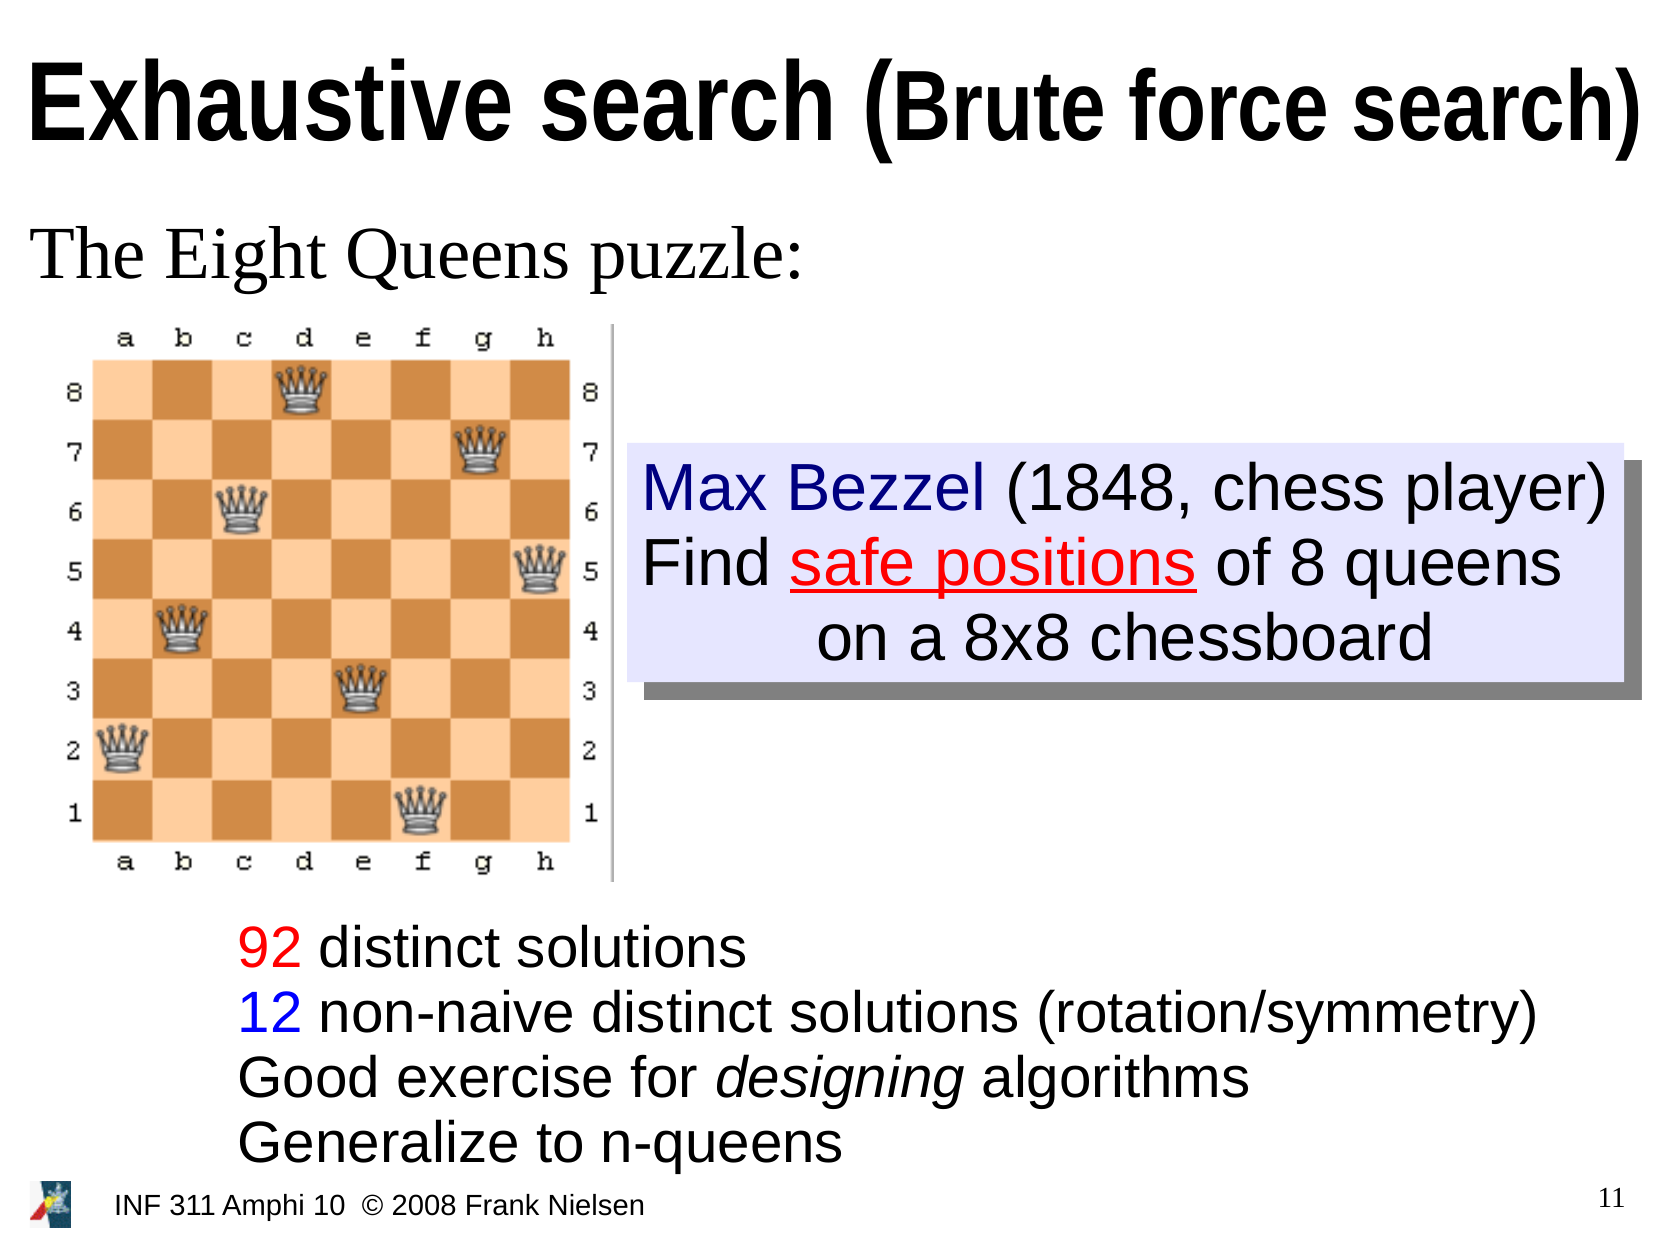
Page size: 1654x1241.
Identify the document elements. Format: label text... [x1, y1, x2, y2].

text_box 92 distinct solutions 12 non-naive distinct solutions (rotation/symmetry) Good exercise for designing algorithms Generalize to n-queens [206, 907, 1577, 1182]
picture [29, 1181, 71, 1228]
text_box Max Bezzel (1848, chess player) Find safe positions of 8 queens on a 8x8 chessboard [627, 442, 1625, 683]
text_box Exhaustive search (Brute force search) [11, 27, 1654, 172]
text_box The Eight Queens puzzle: [29, 212, 1034, 296]
picture [59, 324, 614, 882]
